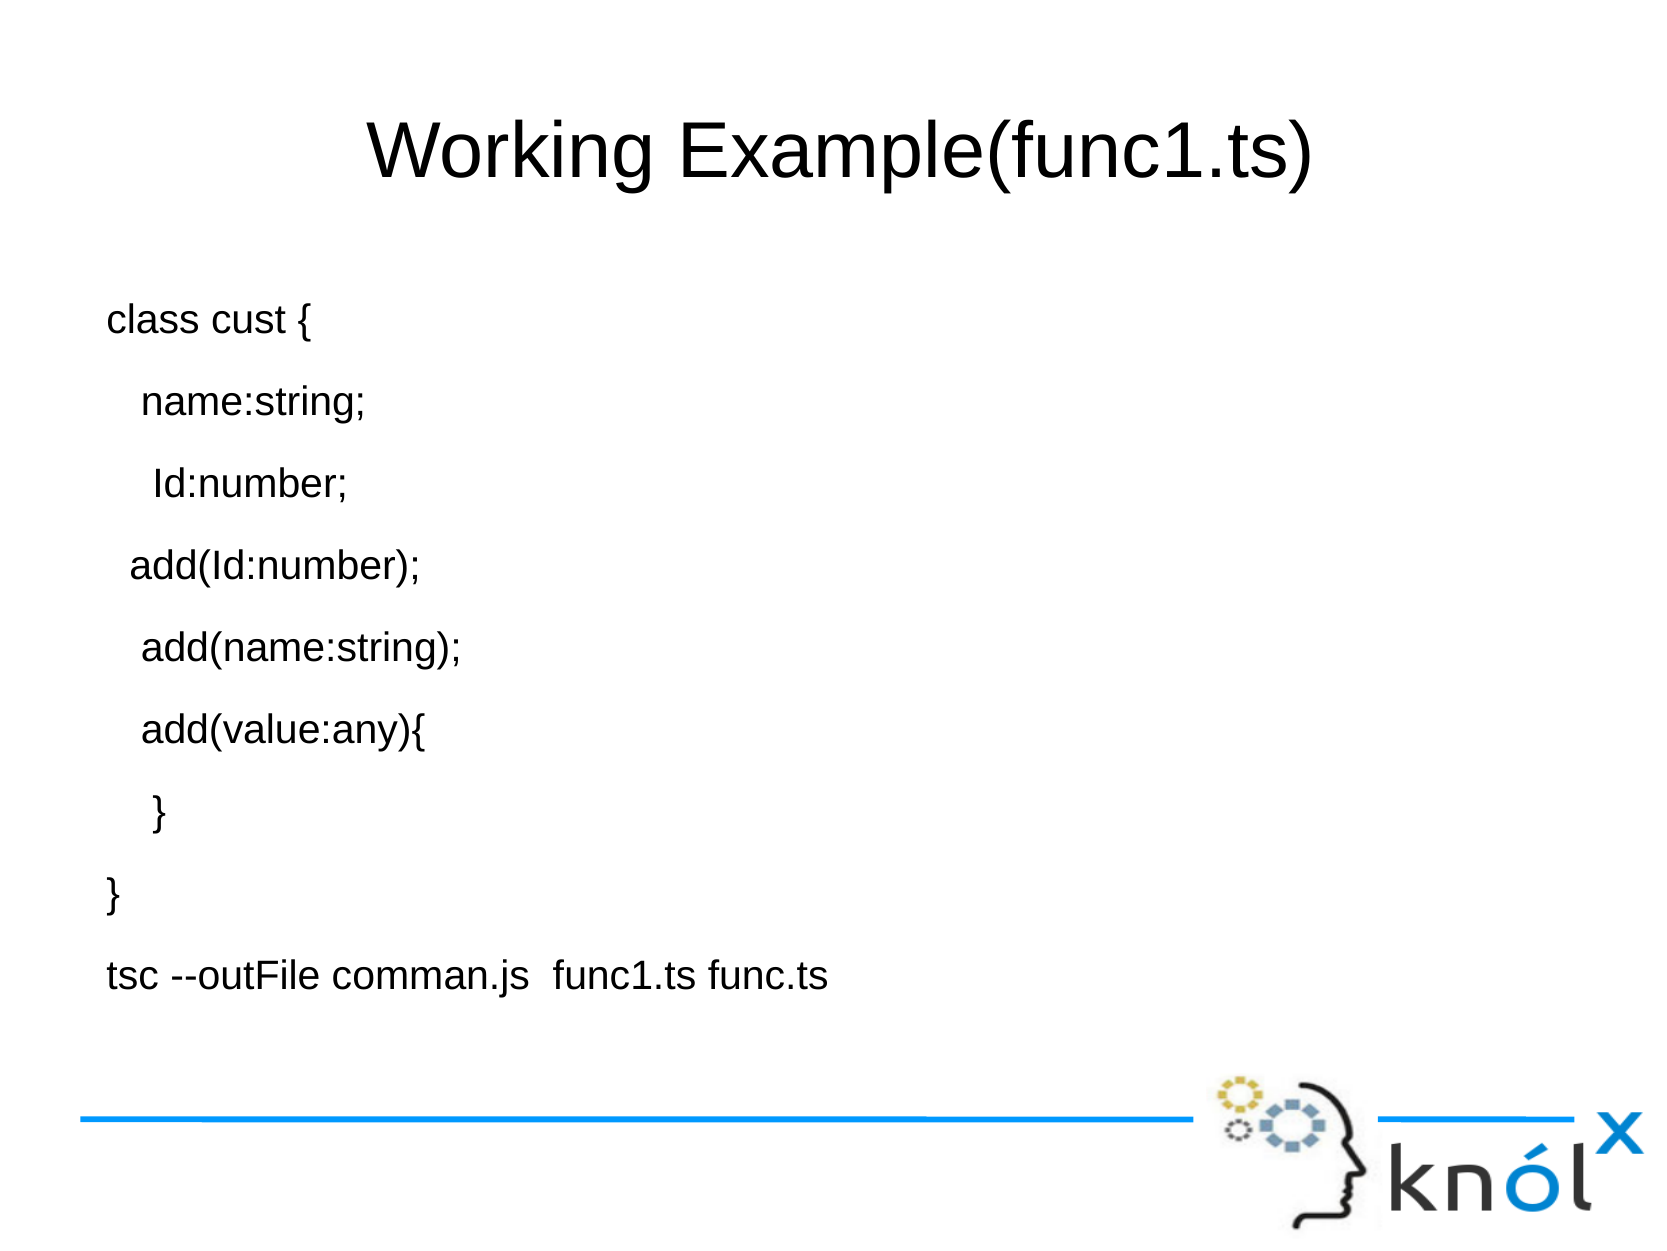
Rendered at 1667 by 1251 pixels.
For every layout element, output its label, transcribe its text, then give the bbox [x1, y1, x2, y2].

list class cust { name:string; Id:number; add(Id:number); add(name:string); add(value:any){ } } tsc --outFile comman.js func1.ts func.ts [83, 292, 1544, 1012]
title Working Example(func1.ts) [83, 49, 1578, 253]
picture [1205, 1073, 1655, 1239]
